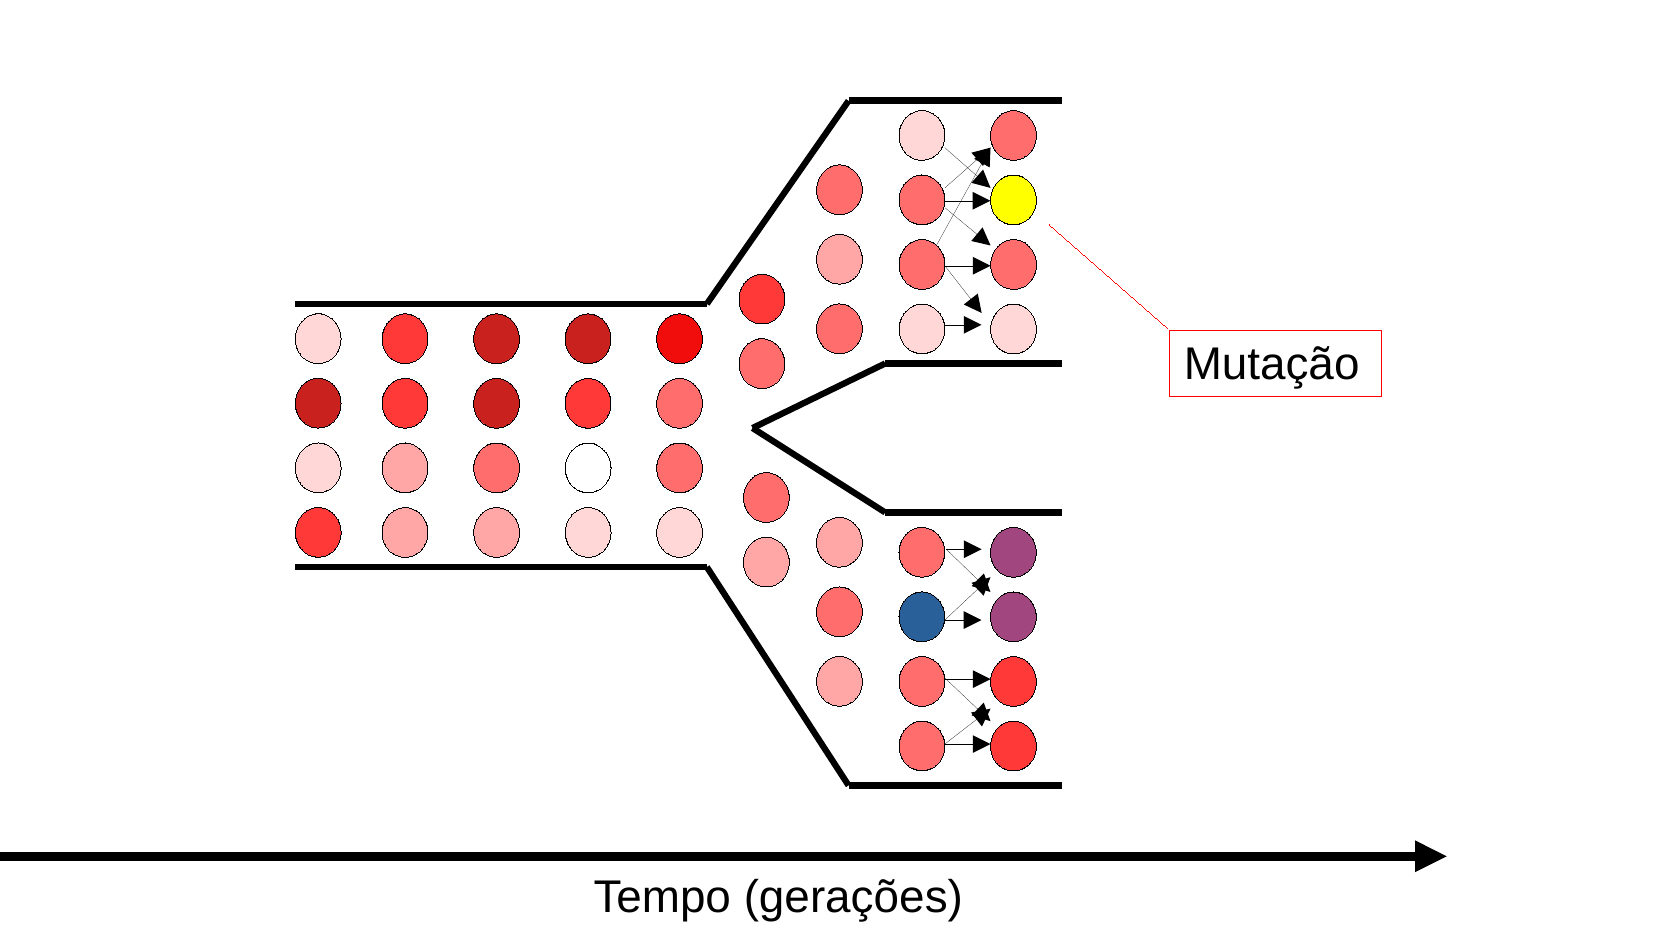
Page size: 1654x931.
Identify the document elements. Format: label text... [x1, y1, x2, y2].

text_box [816, 303, 863, 354]
text_box [899, 304, 945, 354]
text_box [990, 110, 1037, 161]
text_box [990, 175, 1037, 225]
text_box [295, 442, 342, 493]
text_box [565, 507, 612, 558]
text_box [565, 443, 612, 493]
text_box [816, 517, 863, 568]
text_box [899, 174, 945, 225]
text_box [656, 507, 703, 558]
text_box [1062, 29, 1418, 827]
text_box [565, 313, 611, 364]
text_box [990, 527, 1037, 578]
text_box [990, 656, 1037, 707]
text_box Tempo (gerações) [578, 864, 977, 931]
text_box [473, 313, 520, 364]
text_box [565, 378, 611, 429]
text_box [382, 507, 428, 558]
text_box [295, 378, 342, 429]
text_box [656, 378, 703, 429]
text_box [990, 304, 1037, 354]
text_box [899, 239, 945, 290]
text_box [898, 527, 945, 578]
text_box [899, 721, 945, 771]
text_box [743, 537, 790, 587]
text_box [739, 274, 785, 324]
text_box [899, 656, 945, 707]
text_box [382, 378, 428, 429]
text_box [816, 586, 863, 637]
text_box [899, 110, 945, 161]
text_box [656, 313, 703, 364]
text_box [990, 239, 1037, 290]
text_box [990, 591, 1037, 642]
text_box [473, 443, 520, 493]
text_box [382, 313, 428, 364]
text_box [816, 656, 863, 707]
text_box [816, 234, 863, 285]
text_box [473, 507, 520, 558]
text_box [898, 591, 945, 642]
text_box [743, 472, 790, 523]
text_box [295, 313, 342, 364]
text_box [382, 442, 428, 493]
text_box [739, 338, 785, 389]
text_box [295, 507, 342, 558]
text_box [656, 443, 703, 493]
text_box Mutação [1169, 330, 1382, 397]
text_box [816, 164, 863, 215]
text_box [990, 721, 1037, 771]
text_box [473, 378, 520, 429]
